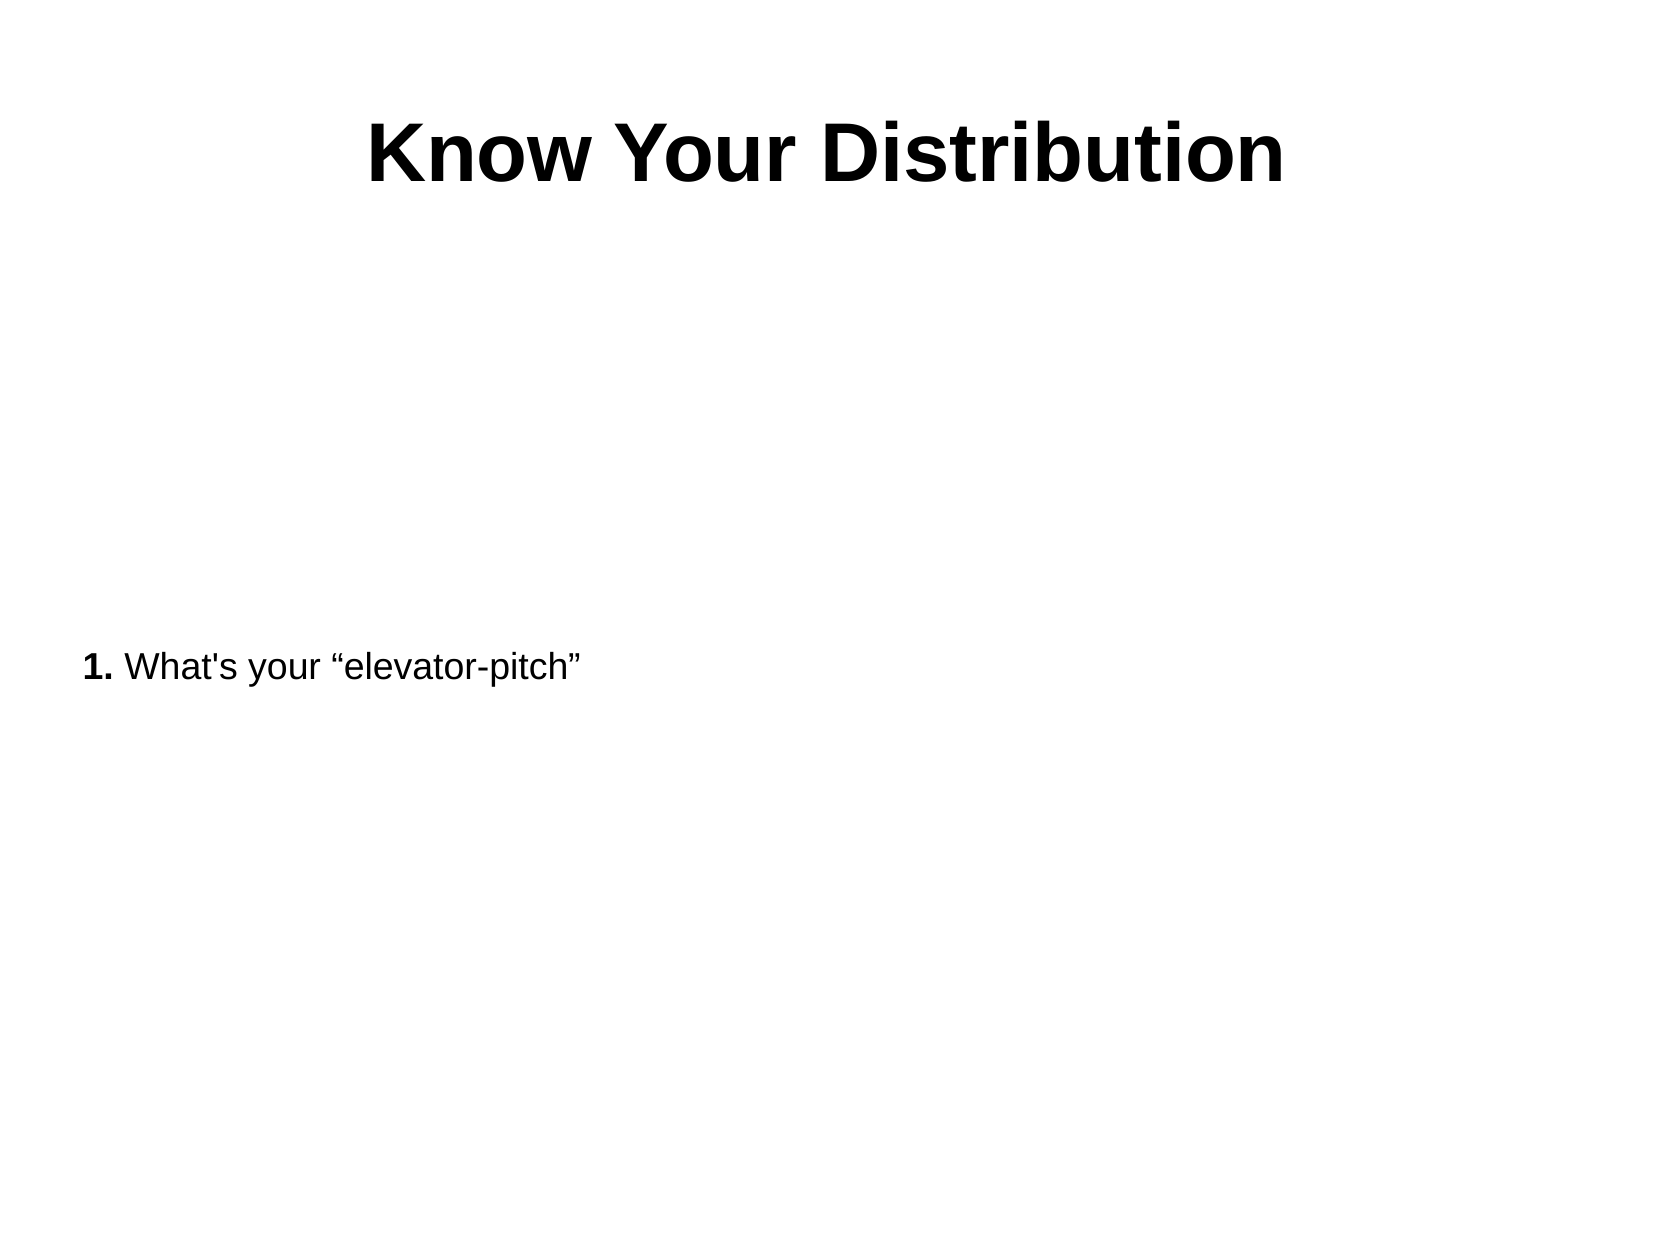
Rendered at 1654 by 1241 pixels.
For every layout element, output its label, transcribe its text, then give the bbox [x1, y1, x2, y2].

title Know Your Distribution [82, 56, 1571, 250]
subtitle 1. What's your “elevator-pitch” [82, 290, 1571, 1109]
